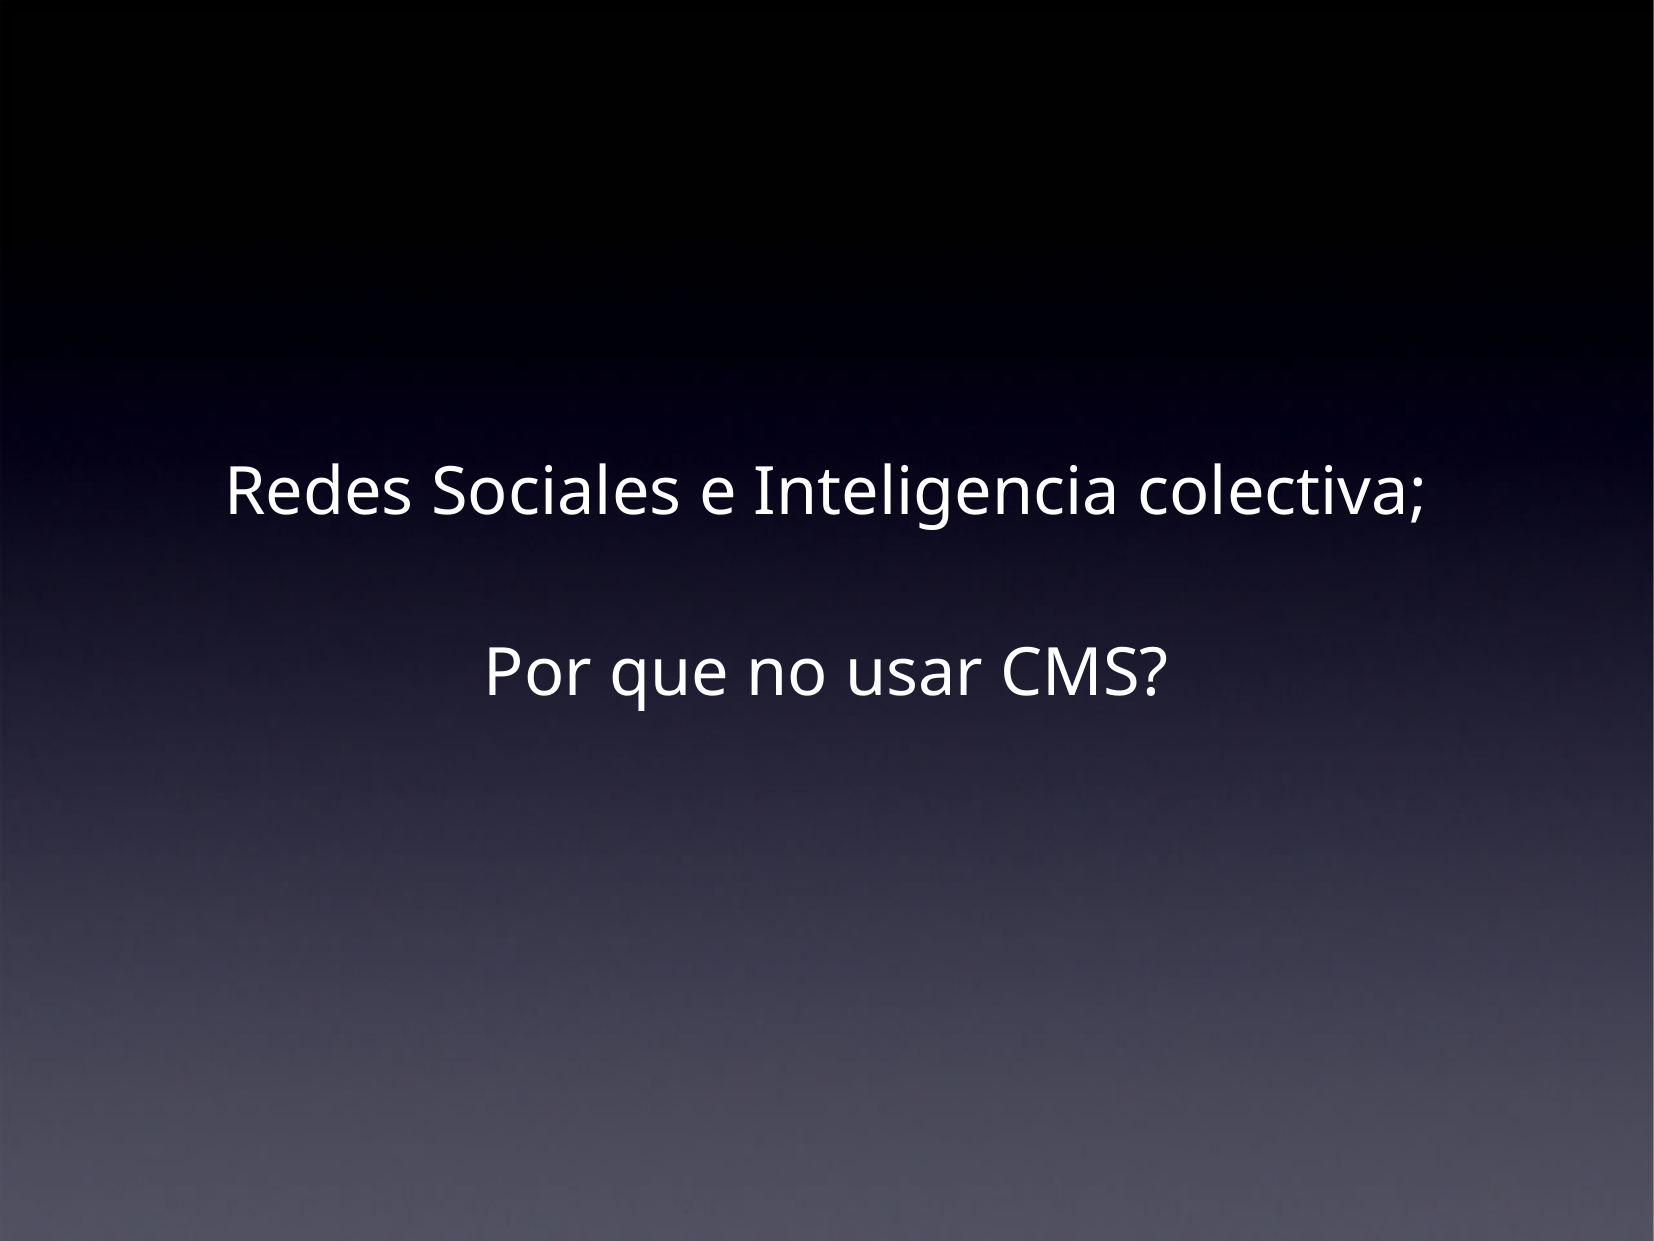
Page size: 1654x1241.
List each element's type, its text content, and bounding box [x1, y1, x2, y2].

subtitle Redes Sociales e Inteligencia colectiva; Por que no usar CMS? [82, 49, 1571, 1109]
picture [0, 0, 1654, 1241]
